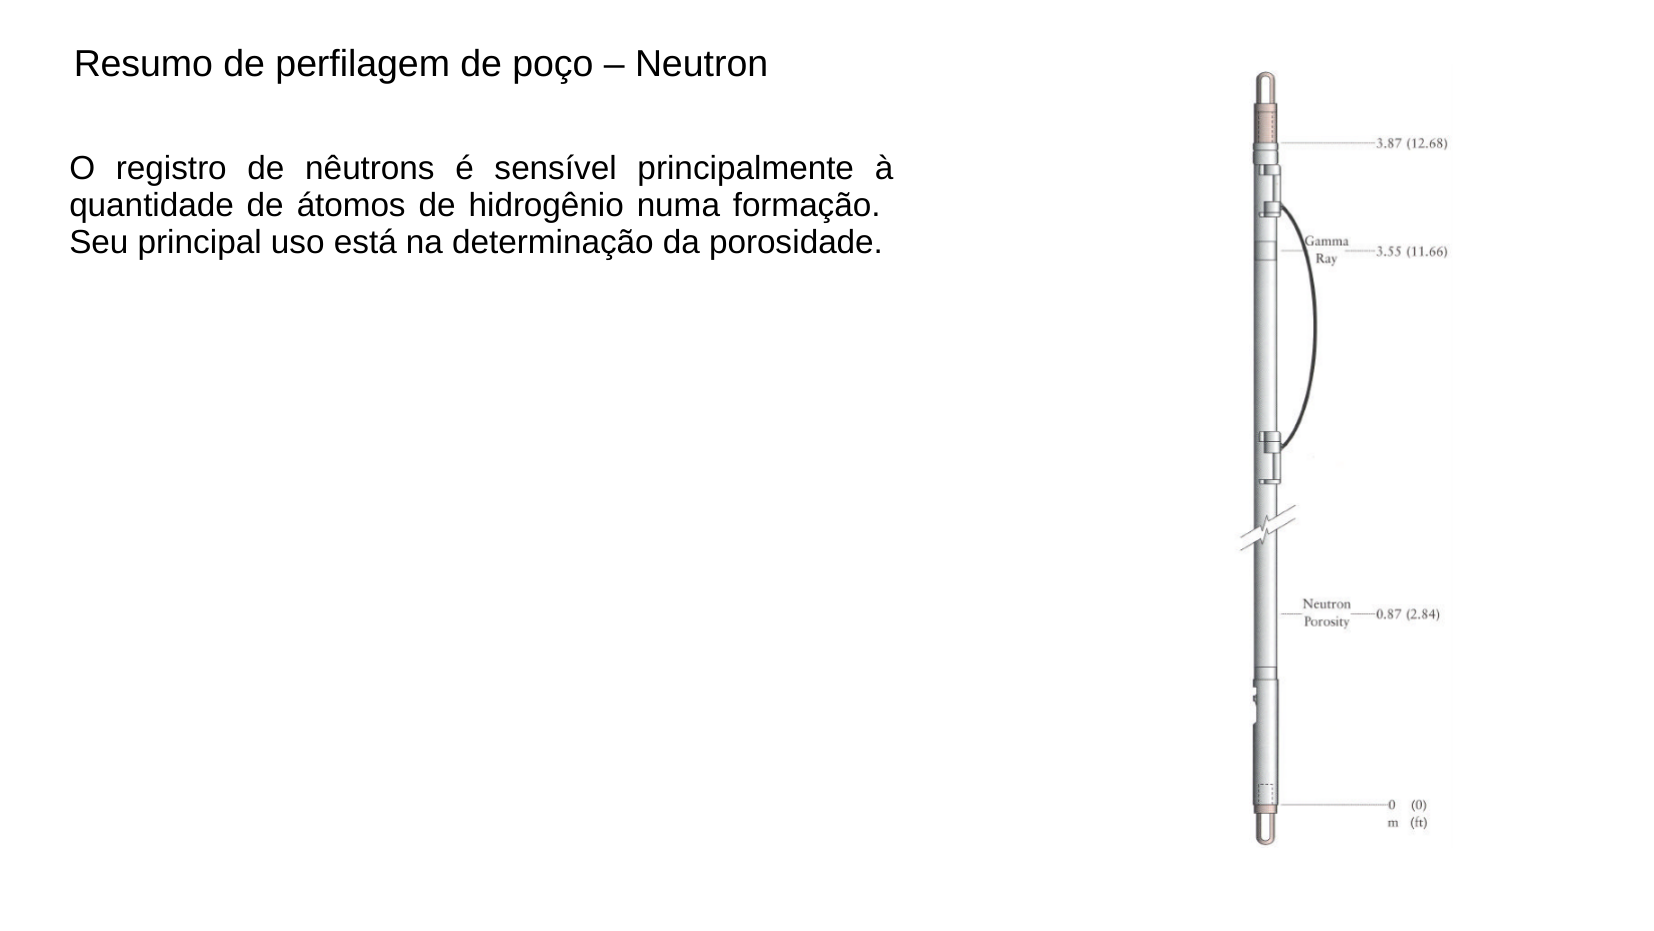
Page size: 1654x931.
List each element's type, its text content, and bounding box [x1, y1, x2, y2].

text_box Resumo de perfilagem de poço – Neutron [59, 35, 1123, 93]
picture [1204, 35, 1453, 848]
text_box O registro de nêutrons é sensível principalmente à quantidade de átomos de hidrogênio numa formação. Seu principal uso está na determinação da porosidade. [54, 141, 910, 931]
